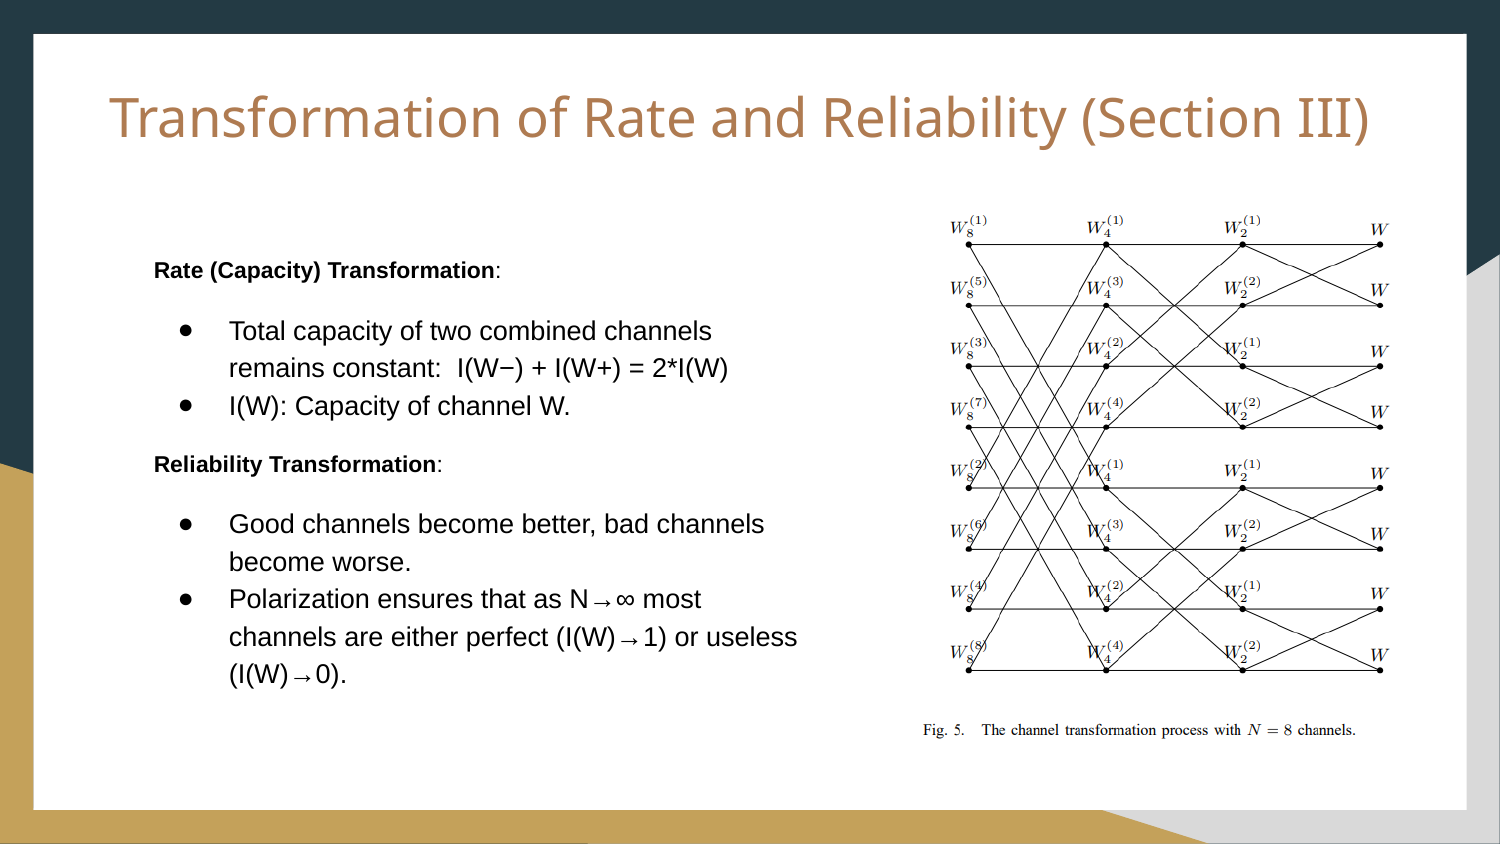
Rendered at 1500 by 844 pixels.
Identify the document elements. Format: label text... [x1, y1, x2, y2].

list Rate (Capacity) Transformation: Total capacity of two combined channels remains constant: I(W−) + I(W+) = 2*I(W) I(W): Capacity of channel W. Reliability Transformation: Good channels become better, bad channels become worse. Polarization ensures that as N→∞ most channels are either perfect (I(W)→1) or useless (I(W)→0). [138, 237, 823, 755]
title Transformation of Rate and Reliability (Section III) [94, 68, 1406, 225]
picture [920, 184, 1397, 755]
